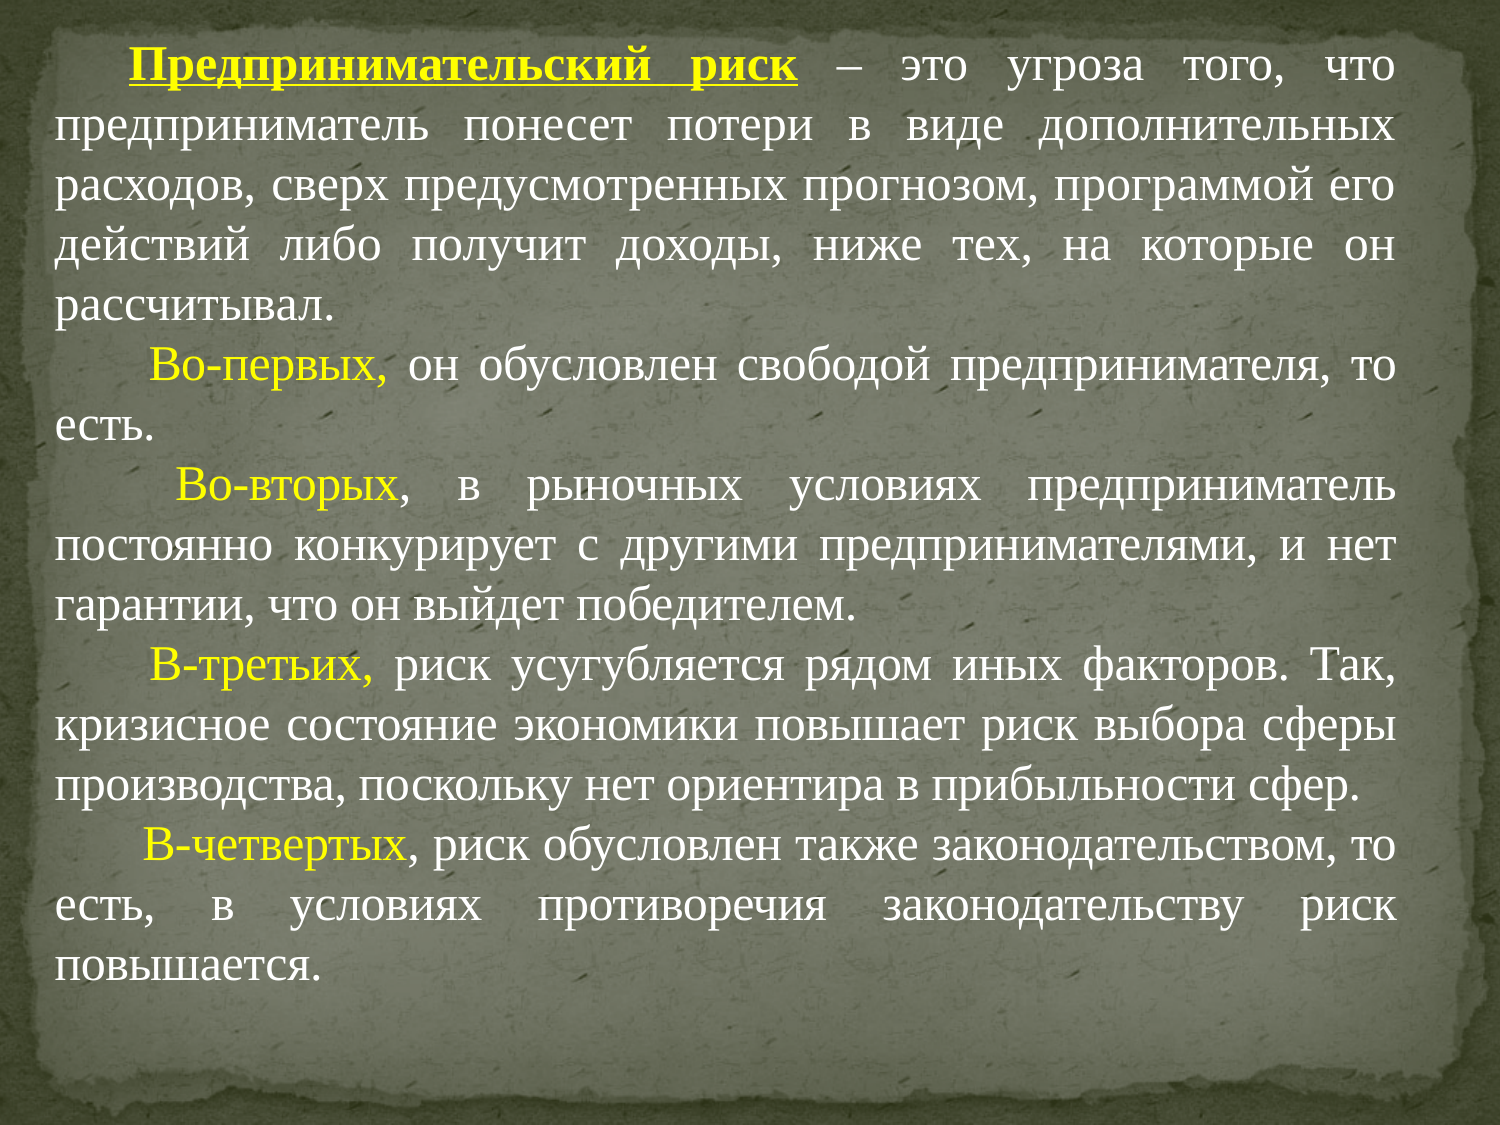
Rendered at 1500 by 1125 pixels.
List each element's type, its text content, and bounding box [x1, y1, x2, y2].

text_box Предпринимательский риск – это угроза того, что предприниматель понесет потери в виде дополнительных расходов, сверх предусмотренных прогнозом, программой его действий либо получит доходы, ниже тех, на которые он рассчитывал. Во-первых, он обусловлен свободой предпринимателя, то есть. Во-вторых, в рыночных условиях предприниматель постоянно конкурирует с другими предпринимателями, и нет гарантии, что он выйдет победителем. В-третьих, риск усугубляется рядом иных факторов. Так, кризисное состояние экономики повышает риск выбора сферы производства, поскольку нет ориентира в прибыльности сфер. В-четвертых, риск обусловлен также законодательством, то есть, в условиях противоречия законодательству риск повышается. [40, 23, 1427, 1058]
